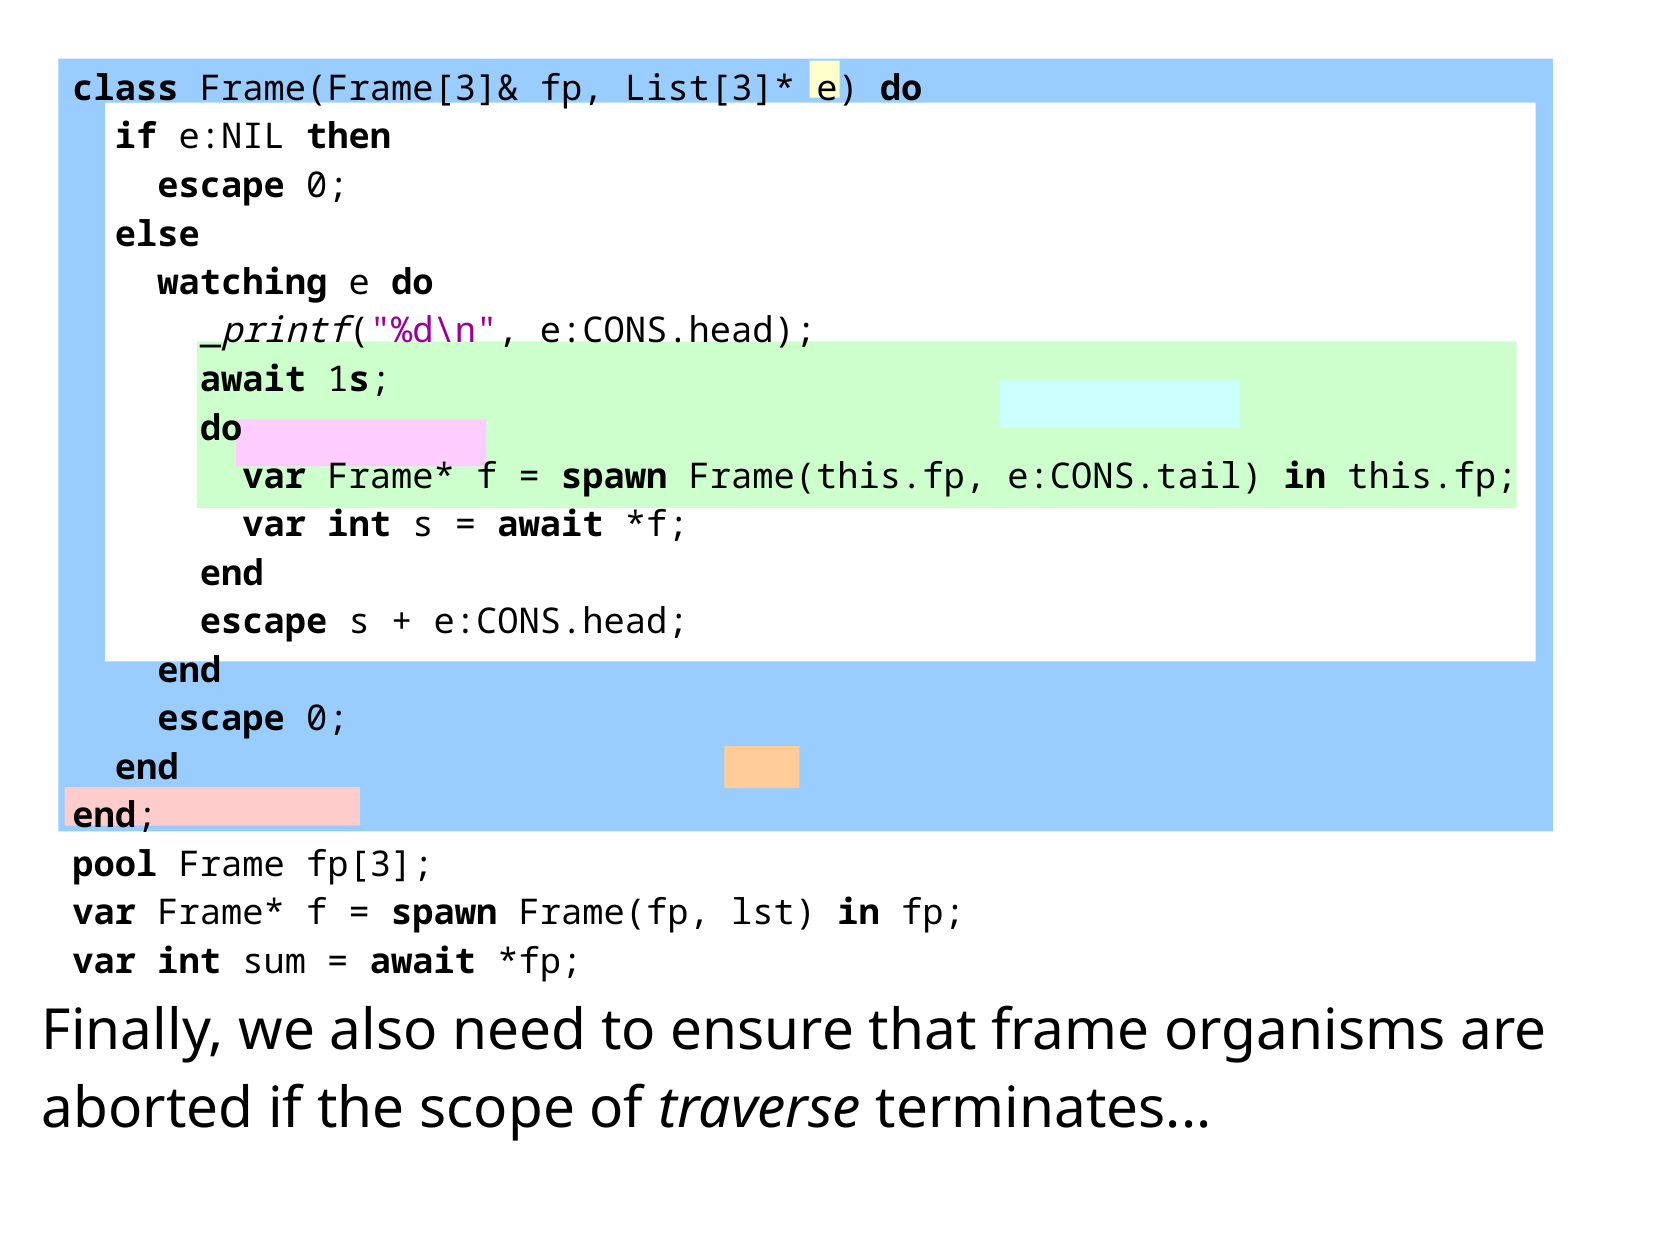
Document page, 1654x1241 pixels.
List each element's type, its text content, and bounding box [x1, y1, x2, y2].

text_box class Frame(Frame[3]& fp, List[3]* e) do if e:NIL then escape 0; else watching e do _printf("%d\n", e:CONS.head); await 1s; do var Frame* f = spawn Frame(this.fp, e:CONS.tail) in this.fp; var int s = await *f; end escape s + e:CONS.head; end escape 0; end end; pool Frame fp[3]; var Frame* f = spawn Frame(fp, lst) in fp; var int sum = await *fp; [15, 55, 1555, 853]
text_box Finally, we also need to ensure that frame organisms are aborted if the scope of traverse terminates... [41, 989, 1613, 1190]
